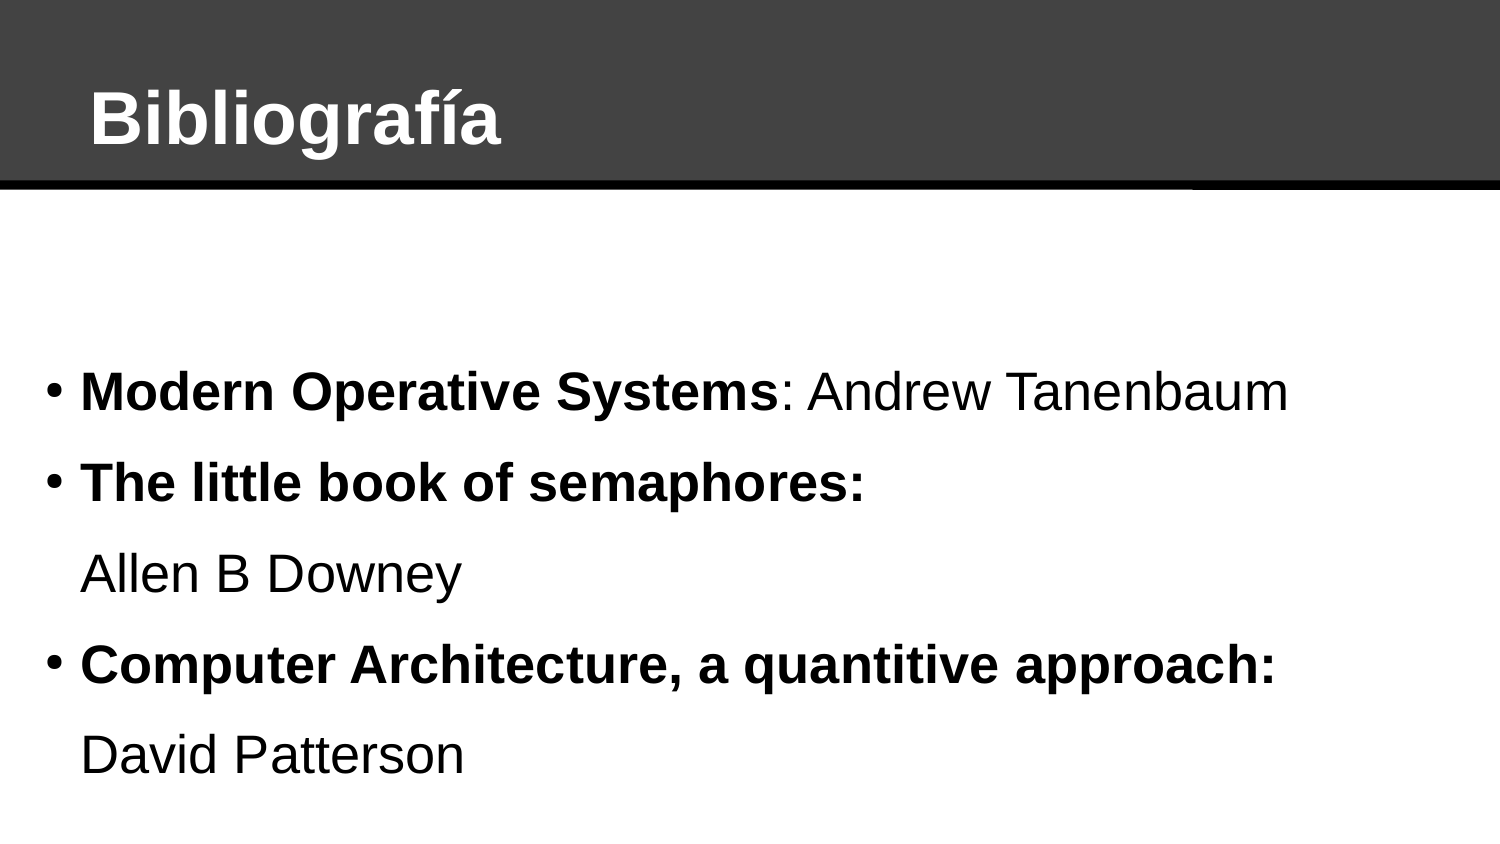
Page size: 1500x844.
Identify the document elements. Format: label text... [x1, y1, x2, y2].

text_box Modern Operative Systems: Andrew Tanenbaum The little book of semaphores: Allen B Downey Computer Architecture, a quantitive approach: David Patterson [30, 324, 1396, 763]
text_box Bibliografía [74, 33, 1425, 175]
